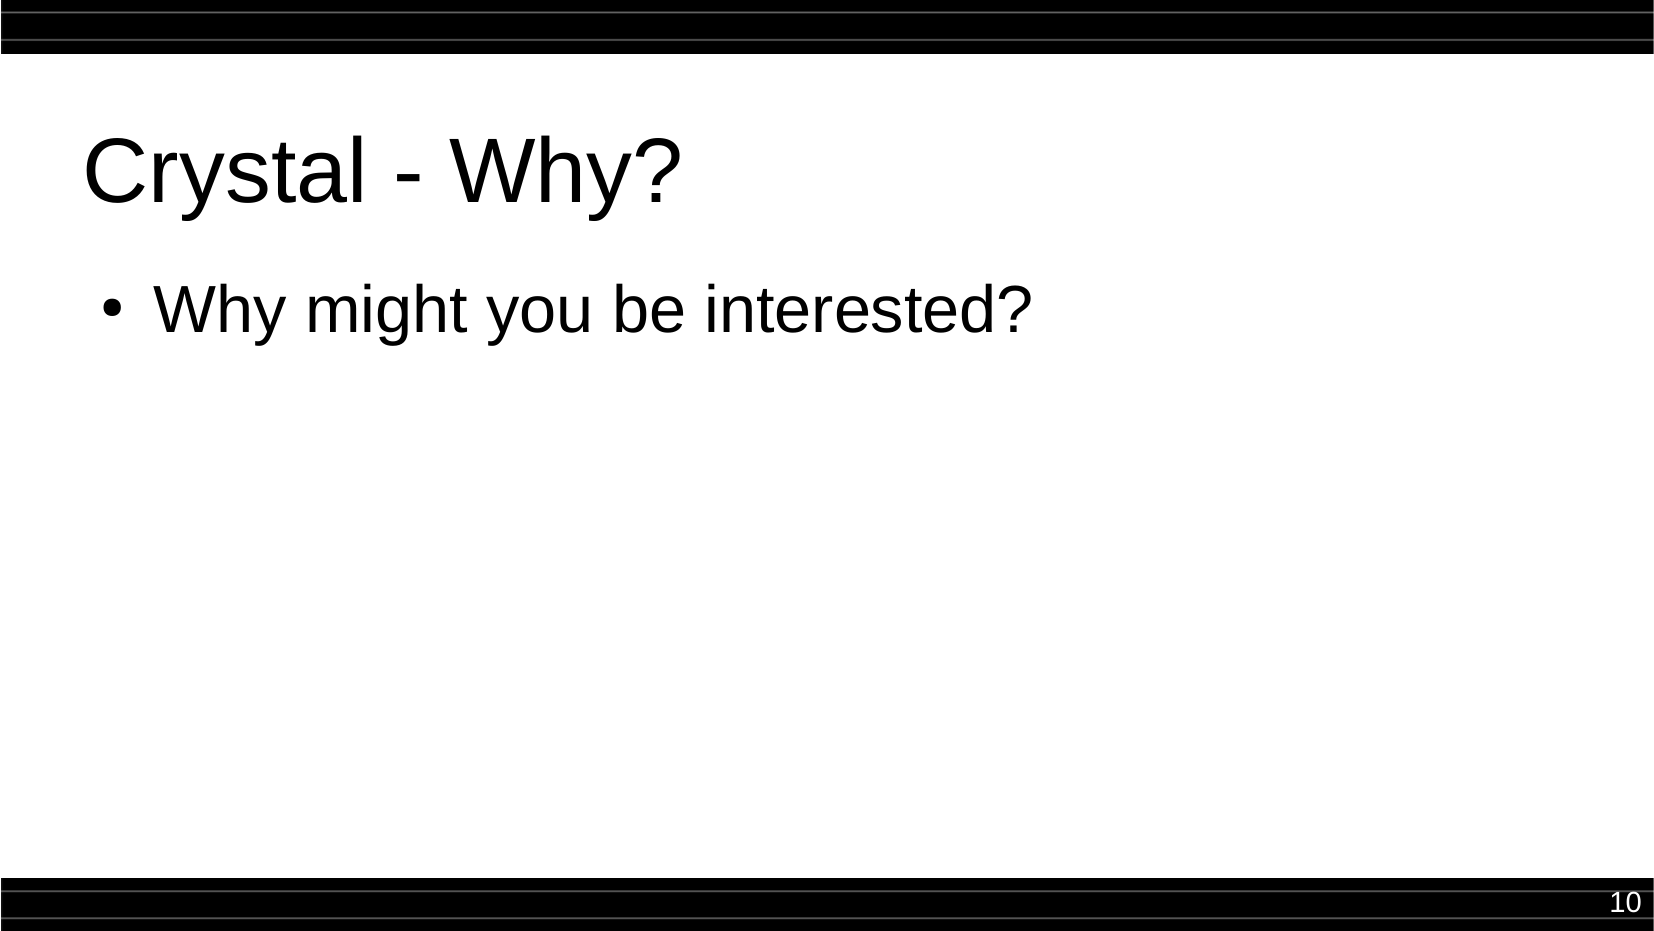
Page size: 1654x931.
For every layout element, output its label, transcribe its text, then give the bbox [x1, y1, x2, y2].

list Why might you be interested? [82, 271, 1571, 851]
title Crystal - Why? [82, 92, 1571, 249]
picture [1, 878, 1654, 931]
picture [1, 0, 1654, 54]
